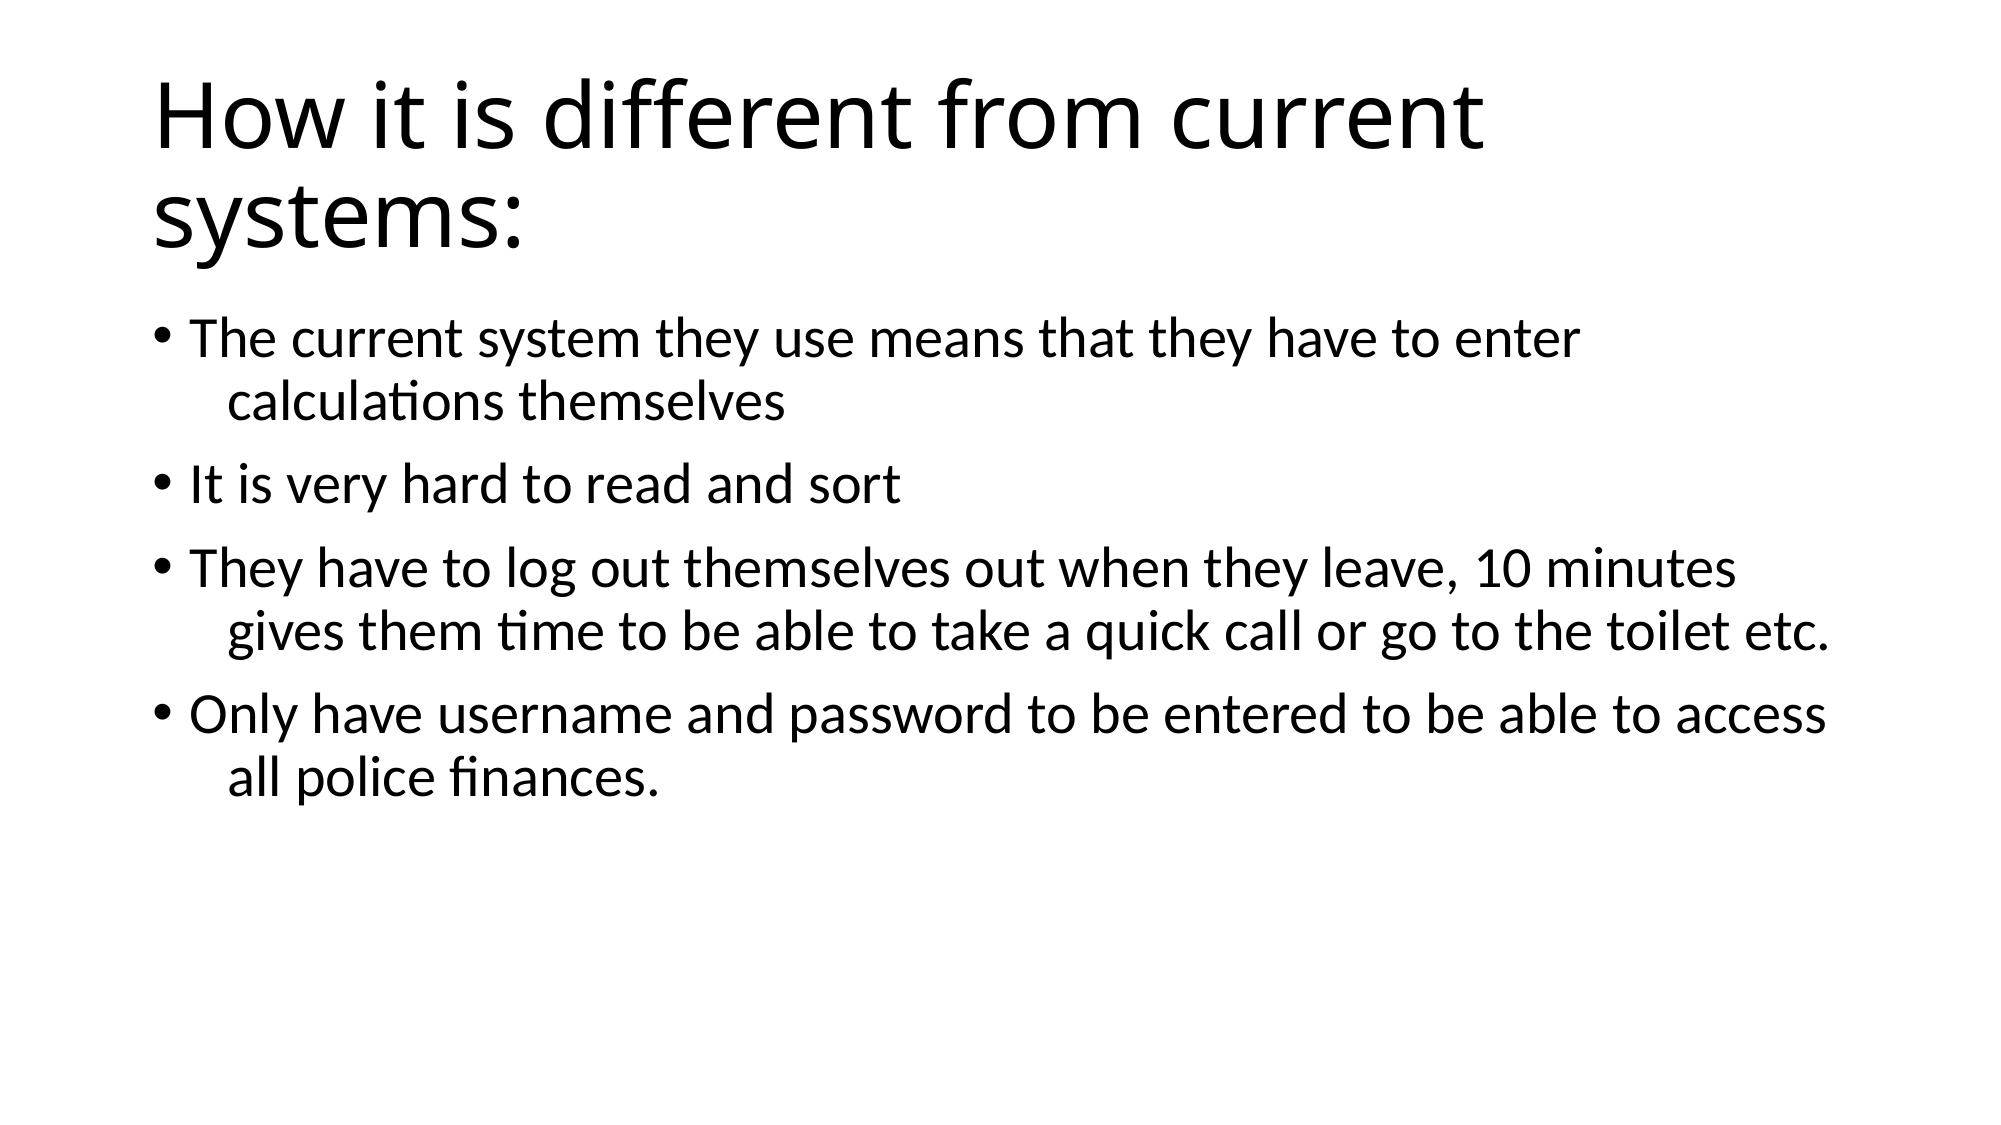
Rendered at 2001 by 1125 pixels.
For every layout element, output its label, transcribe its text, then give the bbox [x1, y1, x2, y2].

list The current system they use means that they have to enter calculations themselves It is very hard to read and sort They have to log out themselves out when they leave, 10 minutes gives them time to be able to take a quick call or go to the toilet etc. Only have username and password to be entered to be able to access all police finances. [137, 299, 1863, 1014]
title How it is different from current systems: [137, 59, 1863, 278]
